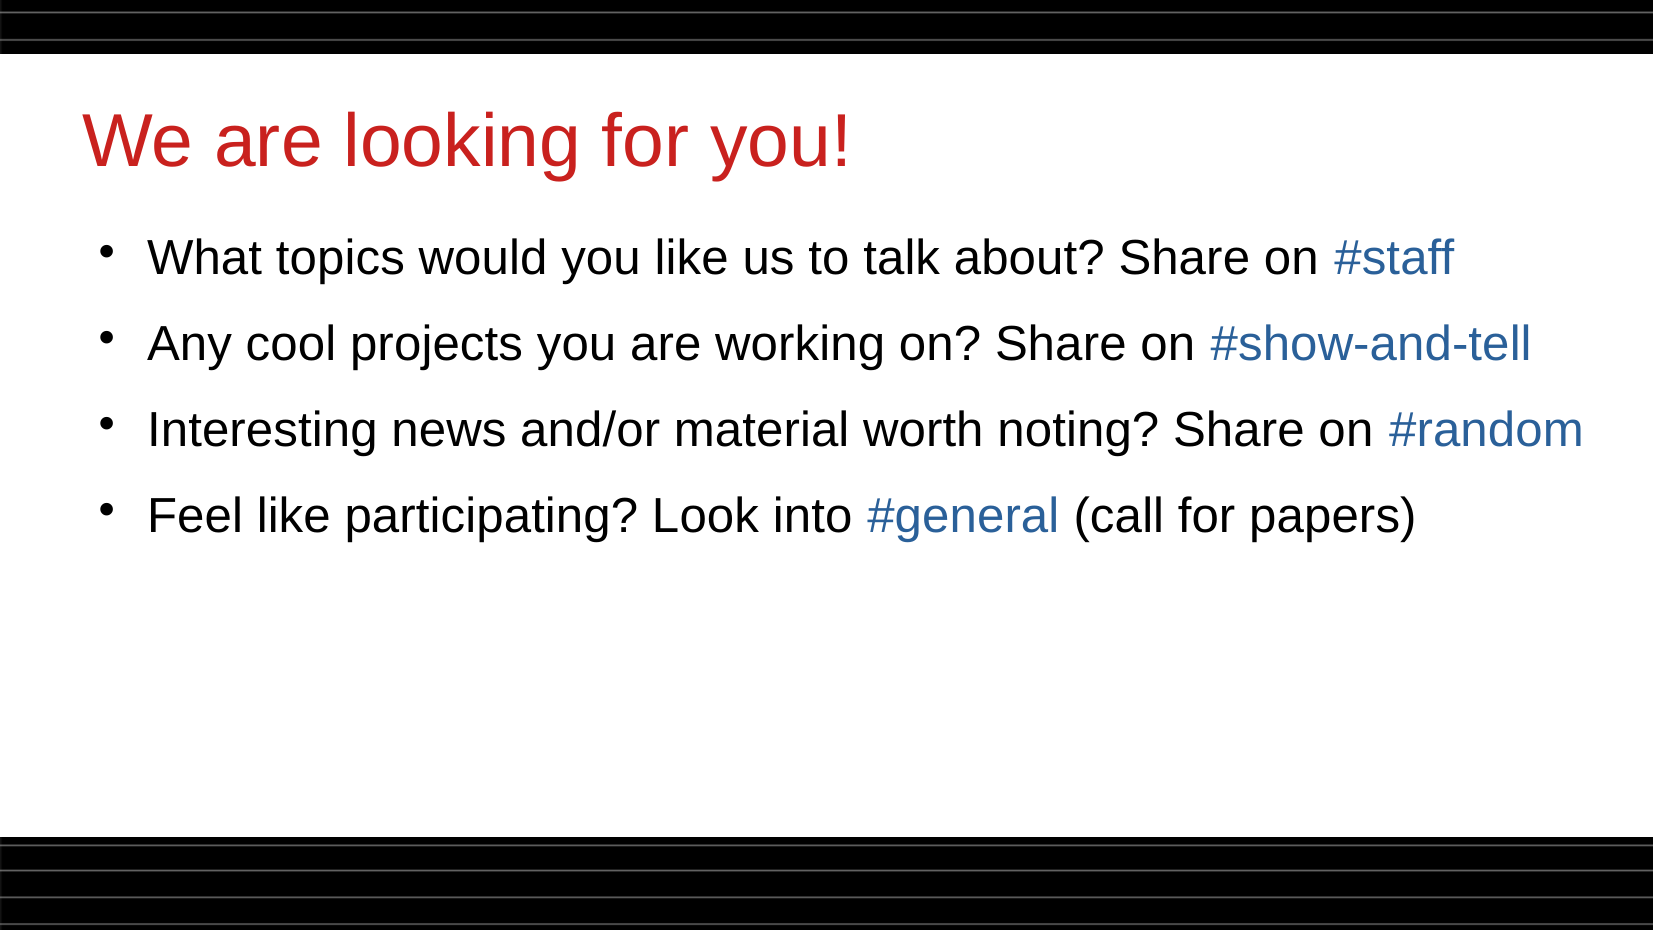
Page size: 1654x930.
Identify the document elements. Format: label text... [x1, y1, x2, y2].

picture [0, 837, 1653, 930]
text_box We are looking for you! [82, 84, 1570, 188]
picture [0, 0, 1653, 54]
text_box What topics would you like us to talk about? Share on #staff Any cool projects you are working on? Share on #show-and-tell Interesting news and/or material worth noting? Share on #random Feel like participating? Look into #general (call for papers) [82, 224, 1612, 600]
